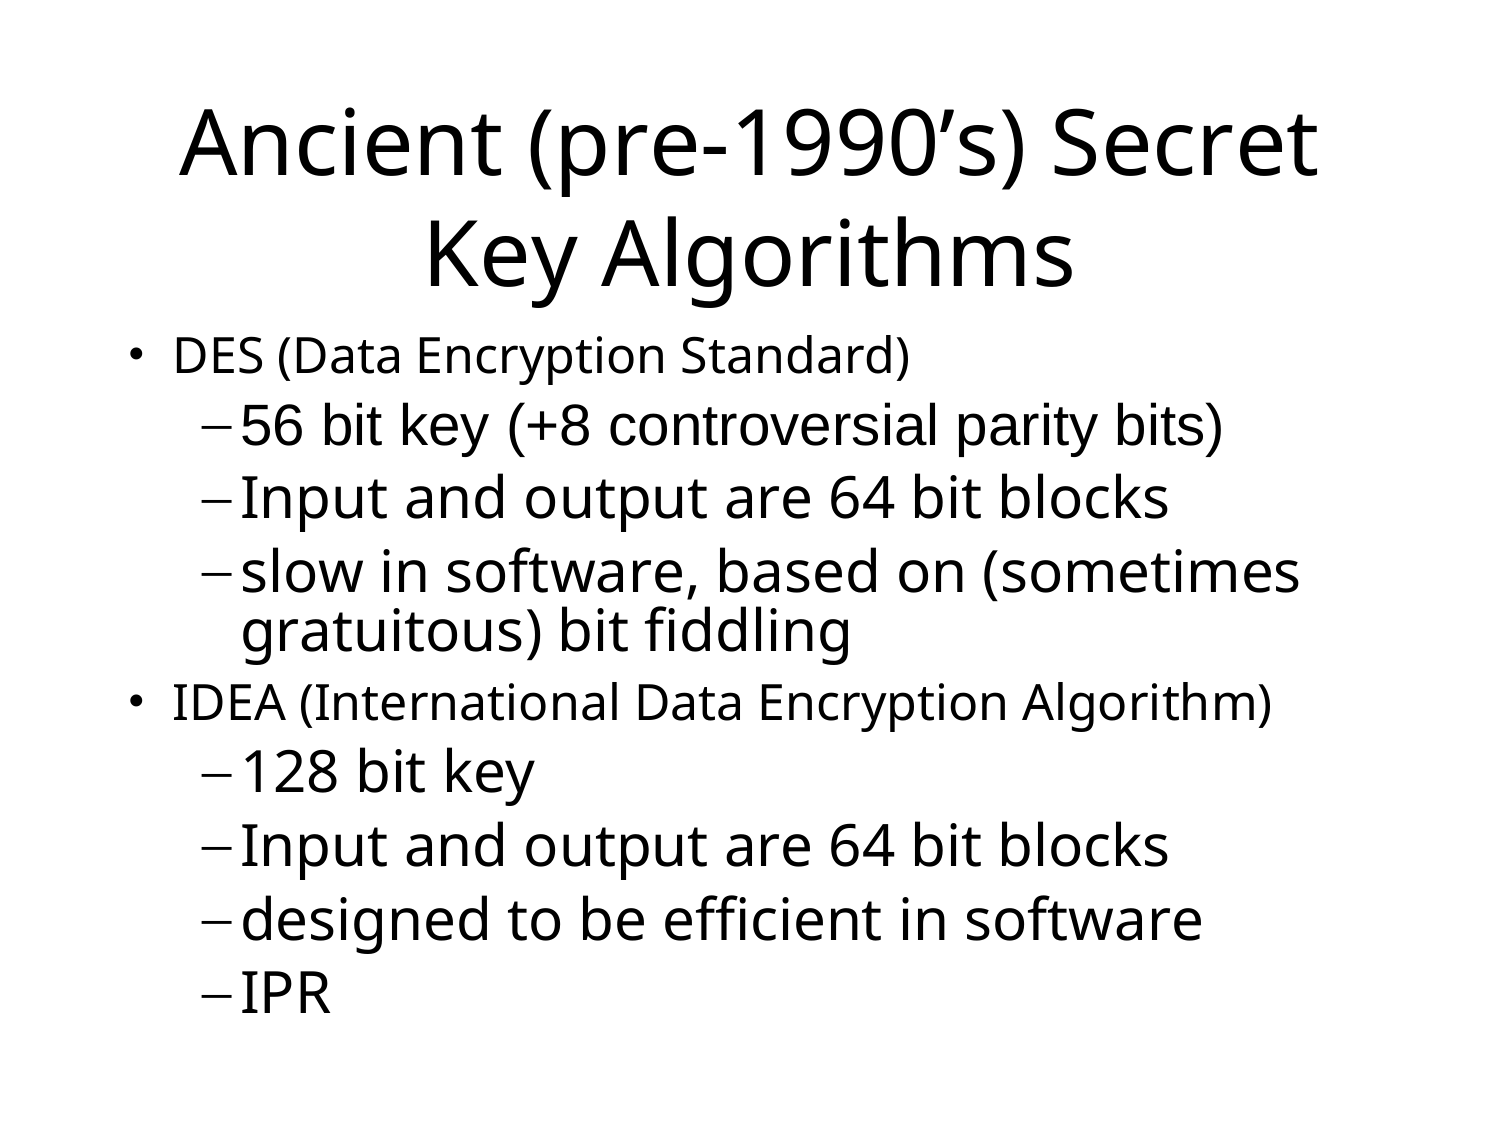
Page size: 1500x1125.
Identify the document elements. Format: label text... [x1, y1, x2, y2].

list DES (Data Encryption Standard) 56 bit key (+8 controversial parity bits) Input and output are 64 bit blocks slow in software, based on (sometimes gratuitous) bit fiddling IDEA (International Data Encryption Algorithm) 128 bit key Input and output are 64 bit blocks designed to be efficient in software IPR [112, 324, 1388, 1122]
title Ancient (pre-1990’s) Secret Key Algorithms [112, 99, 1388, 288]
